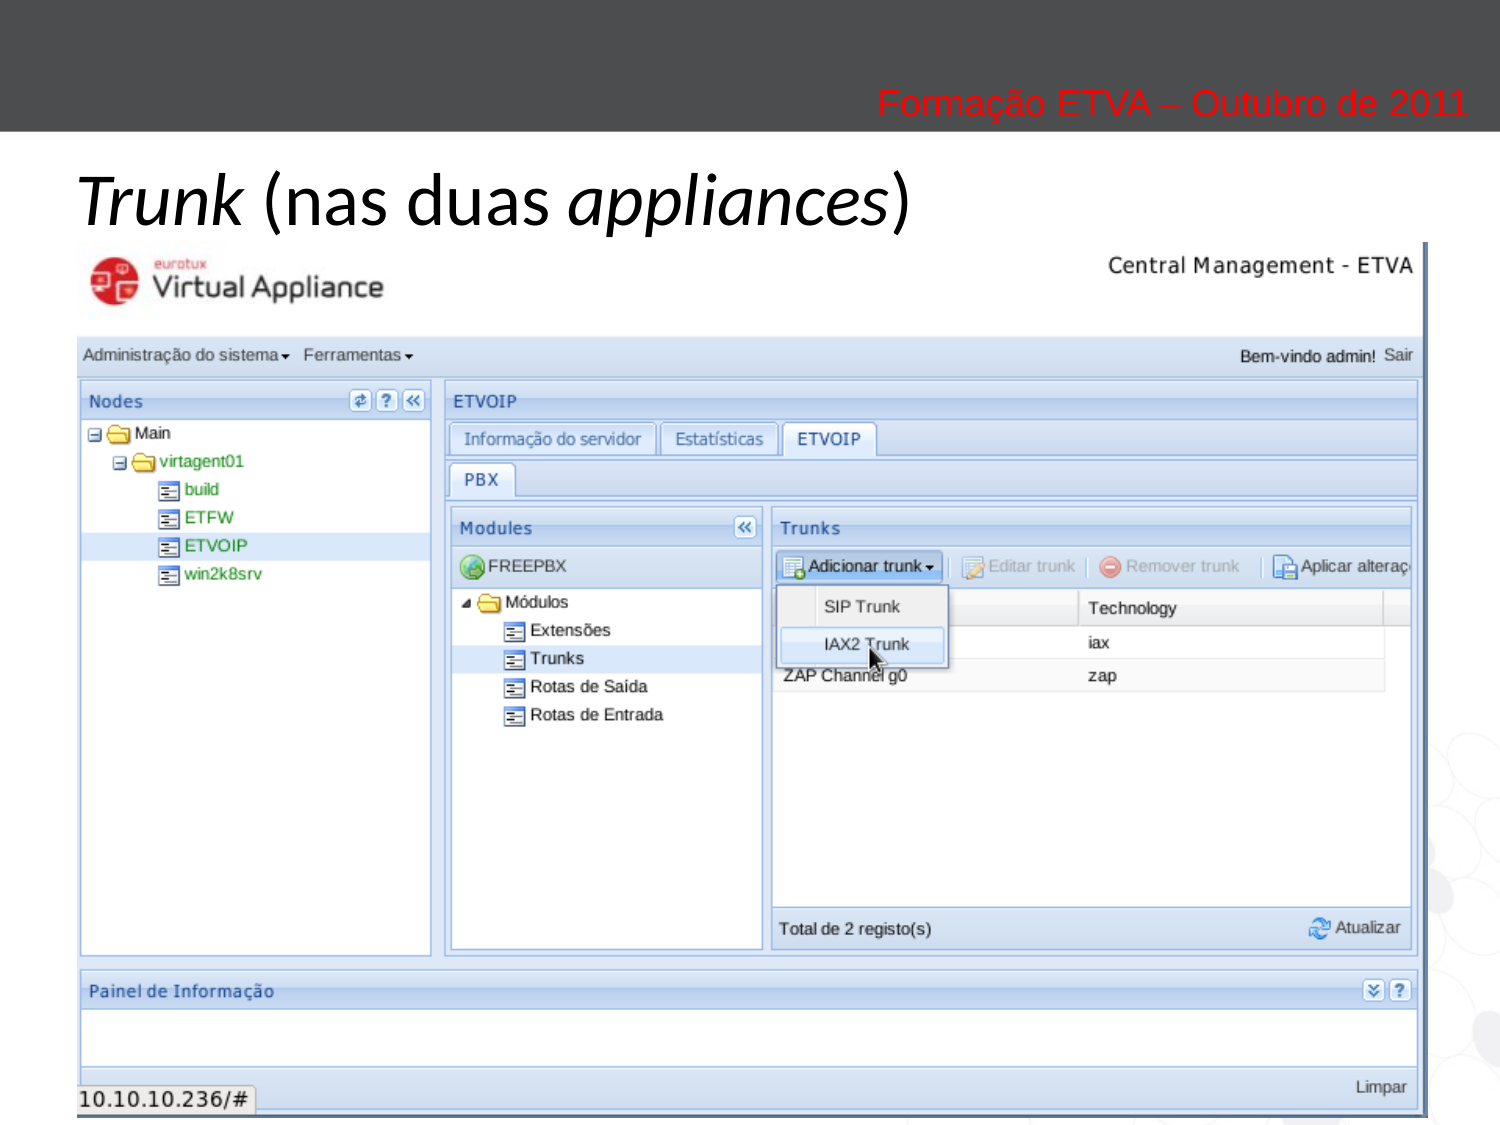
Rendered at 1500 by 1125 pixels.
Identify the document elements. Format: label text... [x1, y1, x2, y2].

title Trunk (nas duas appliances) [75, 112, 1425, 301]
picture [0, 0, 1500, 1125]
